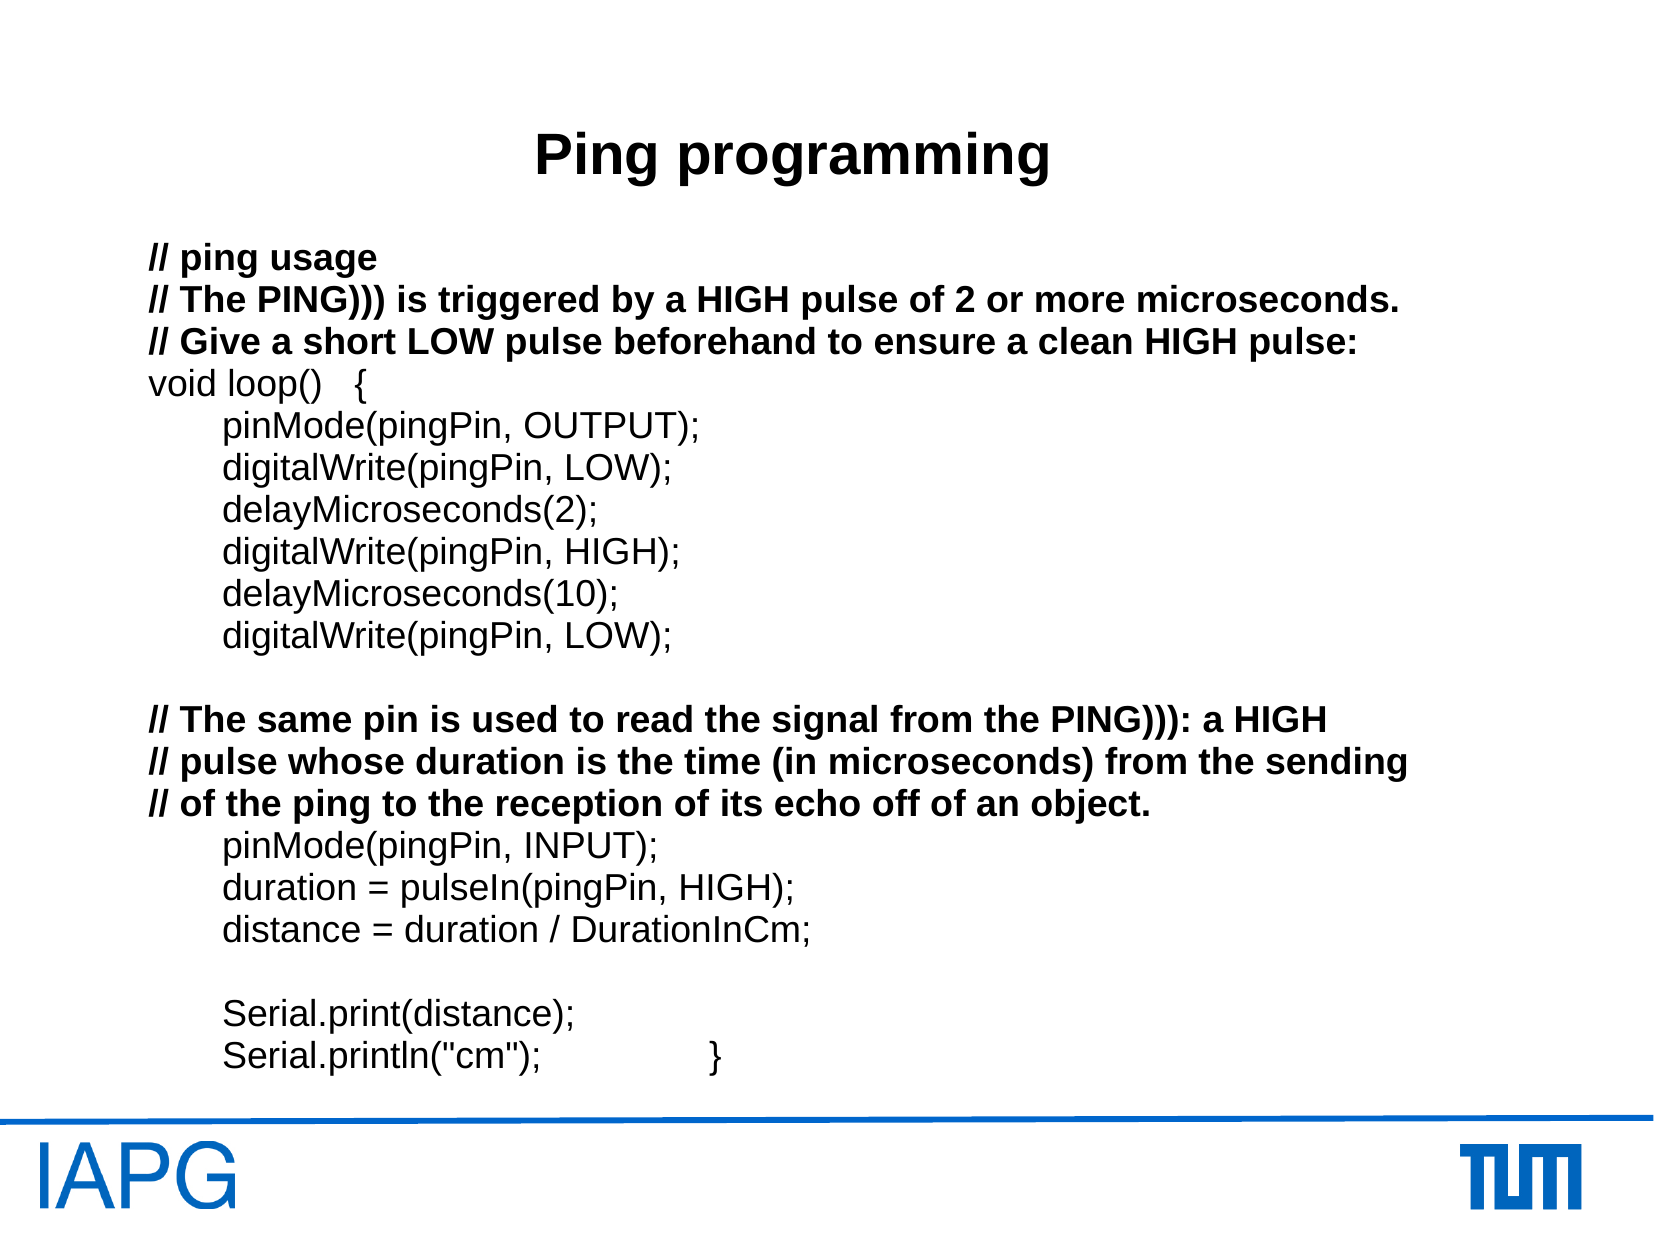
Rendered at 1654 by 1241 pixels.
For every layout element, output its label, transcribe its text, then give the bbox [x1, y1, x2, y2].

text_box Ping programming [519, 114, 1084, 195]
text_box // ping usage // The PING))) is triggered by a HIGH pulse of 2 or more microseconds. // Give a short LOW pulse beforehand to ensure a clean HIGH pulse: void loop() { pinMode(pingPin, OUTPUT); digitalWrite(pingPin, LOW); delayMicroseconds(2); digitalWrite(pingPin, HIGH); delayMicroseconds(10); digitalWrite(pingPin, LOW); // The same pin is used to read the signal from the PING))): a HIGH // pulse whose duration is the time (in microseconds) from the sending // of the ping to the reception of its echo off of an object. pinMode(pingPin, INPUT); duration = pulseIn(pingPin, HIGH); distance = duration / DurationInCm; Serial.print(distance); Serial.println("cm"); } [133, 229, 1505, 1084]
picture [32, 1141, 243, 1209]
picture [1459, 1142, 1582, 1210]
